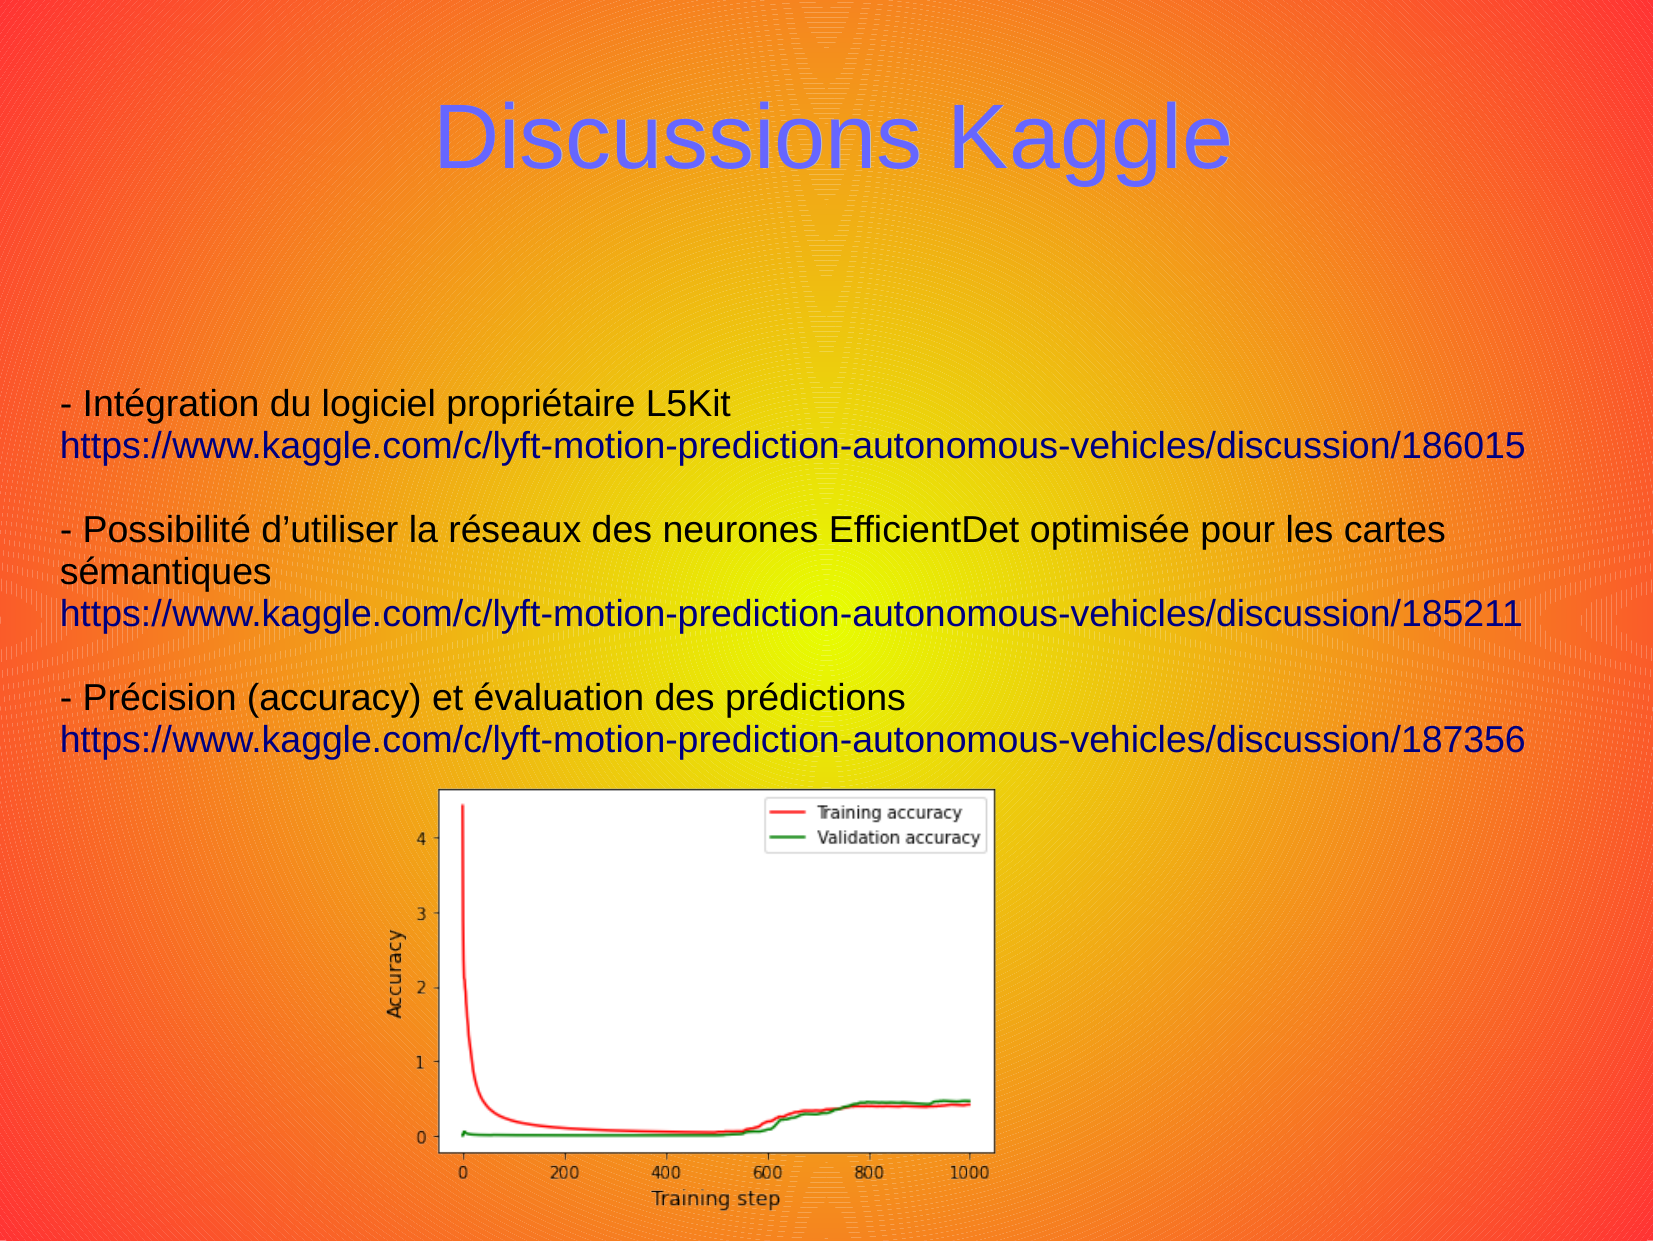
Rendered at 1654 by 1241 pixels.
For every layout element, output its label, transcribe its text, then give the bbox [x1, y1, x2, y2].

picture [375, 779, 1006, 1221]
text_box - Intégration du logiciel propriétaire L5Kit https://www.kaggle.com/c/lyft-motion-prediction-autonomous-vehicles/discussion/186015 - Possibilité d’utiliser la réseaux des neurones EfficientDet optimisée pour les cartes sémantiques https://www.kaggle.com/c/lyft-motion-prediction-autonomous-vehicles/discussion/185211 - Précision (accuracy) et évaluation des prédictions https://www.kaggle.com/c/lyft-motion-prediction-autonomous-vehicles/discussion/187356 [45, 375, 1606, 936]
title Discussions Kaggle [90, 33, 1578, 241]
